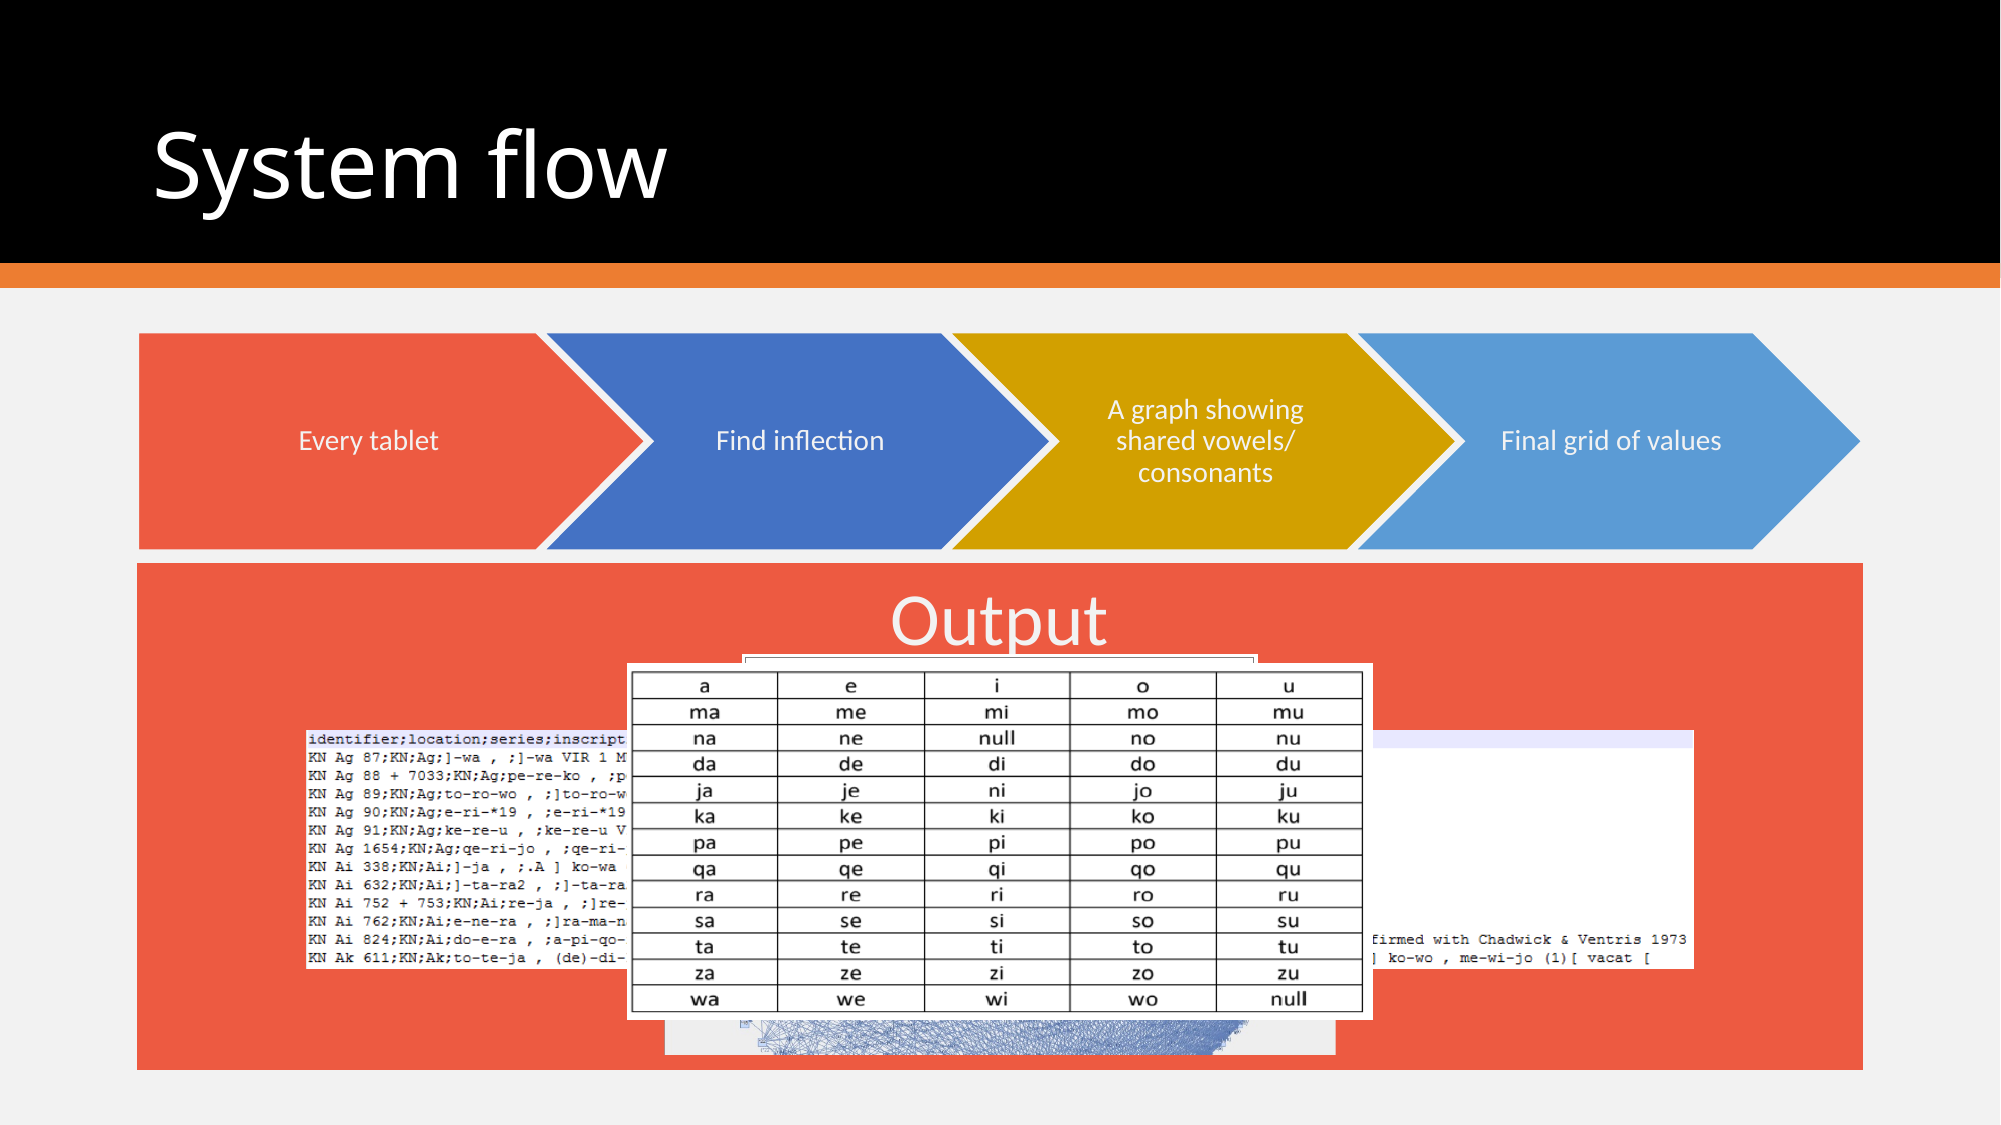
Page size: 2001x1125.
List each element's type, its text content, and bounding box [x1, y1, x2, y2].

text_box Output [137, 563, 1863, 1070]
text_box Final grid of values [1354, 332, 1863, 551]
title System flow [137, 59, 1863, 278]
text_box Every tablet [138, 332, 646, 551]
picture [306, 654, 1694, 1055]
text_box A graph showing shared vowels/ consonants [949, 332, 1457, 551]
text_box Find inflection [543, 332, 1051, 551]
